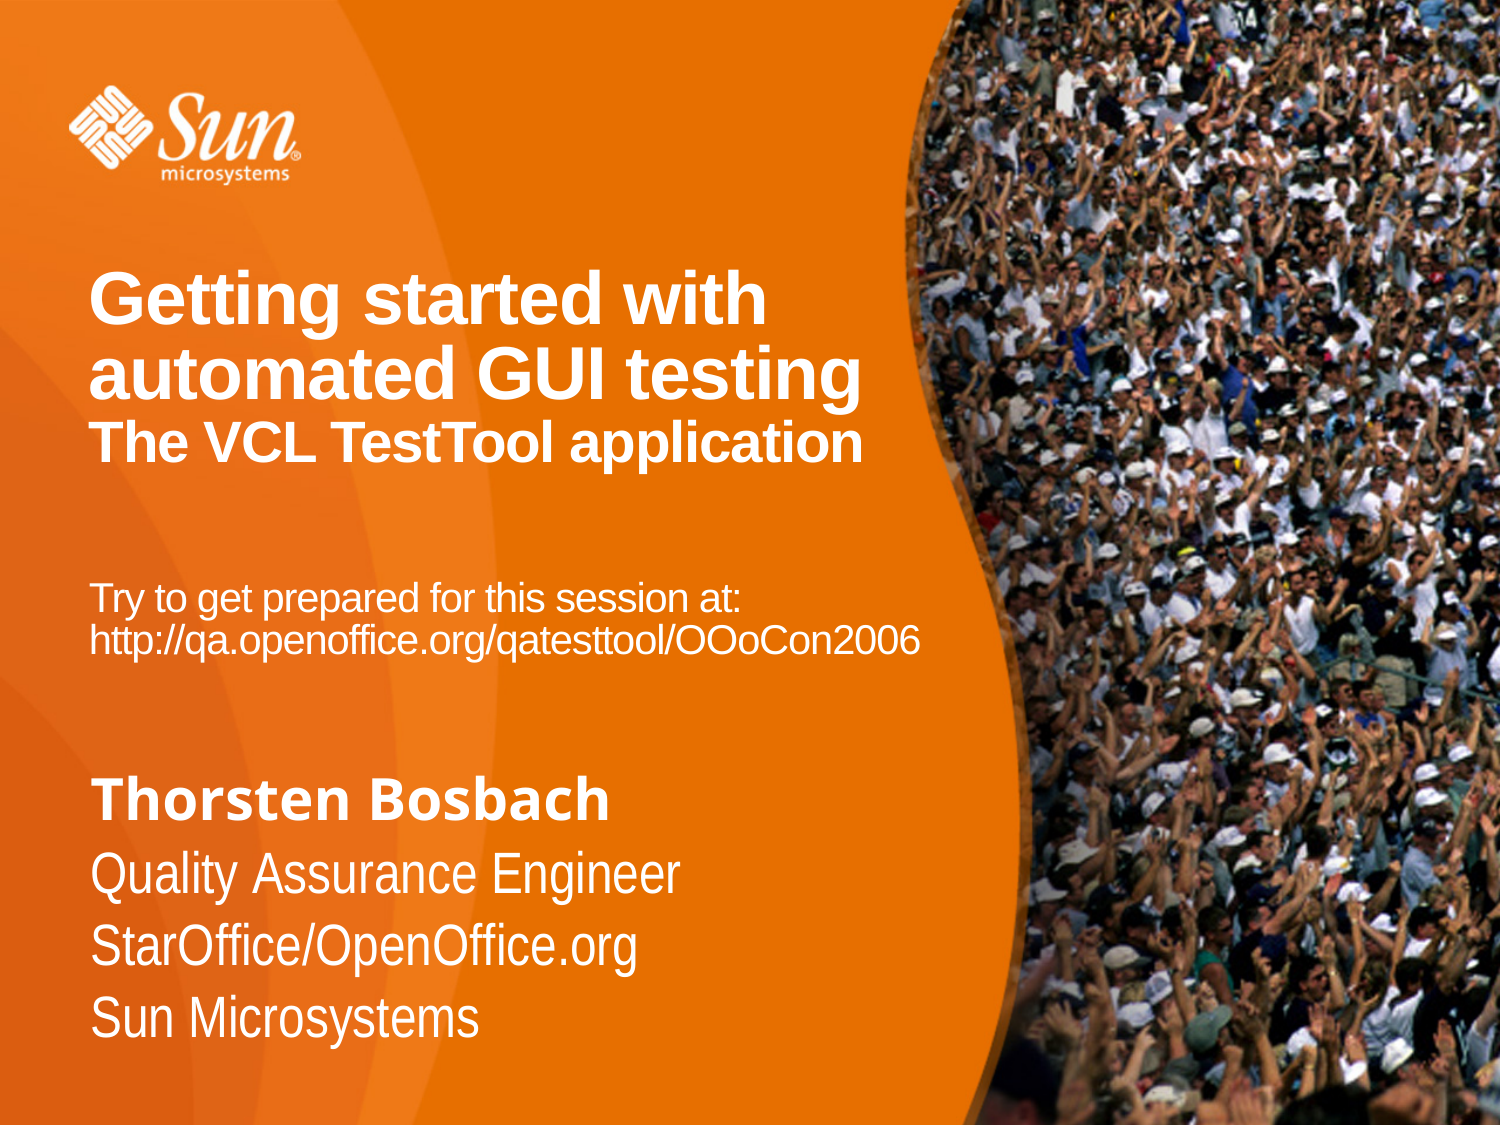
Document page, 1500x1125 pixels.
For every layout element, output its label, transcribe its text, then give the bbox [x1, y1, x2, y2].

title Try to get prepared for this session at: http://qa.openoffice.org/qatesttool/OOoCon2006 [88, 553, 1021, 663]
title Getting started with automated GUI testing The VCL TestTool application [88, 228, 1021, 474]
picture [0, 0, 1500, 1125]
list Thorsten Bosbach Quality Assurance Engineer StarOffice/OpenOffice.org Sun Microsystems [90, 766, 1080, 1052]
